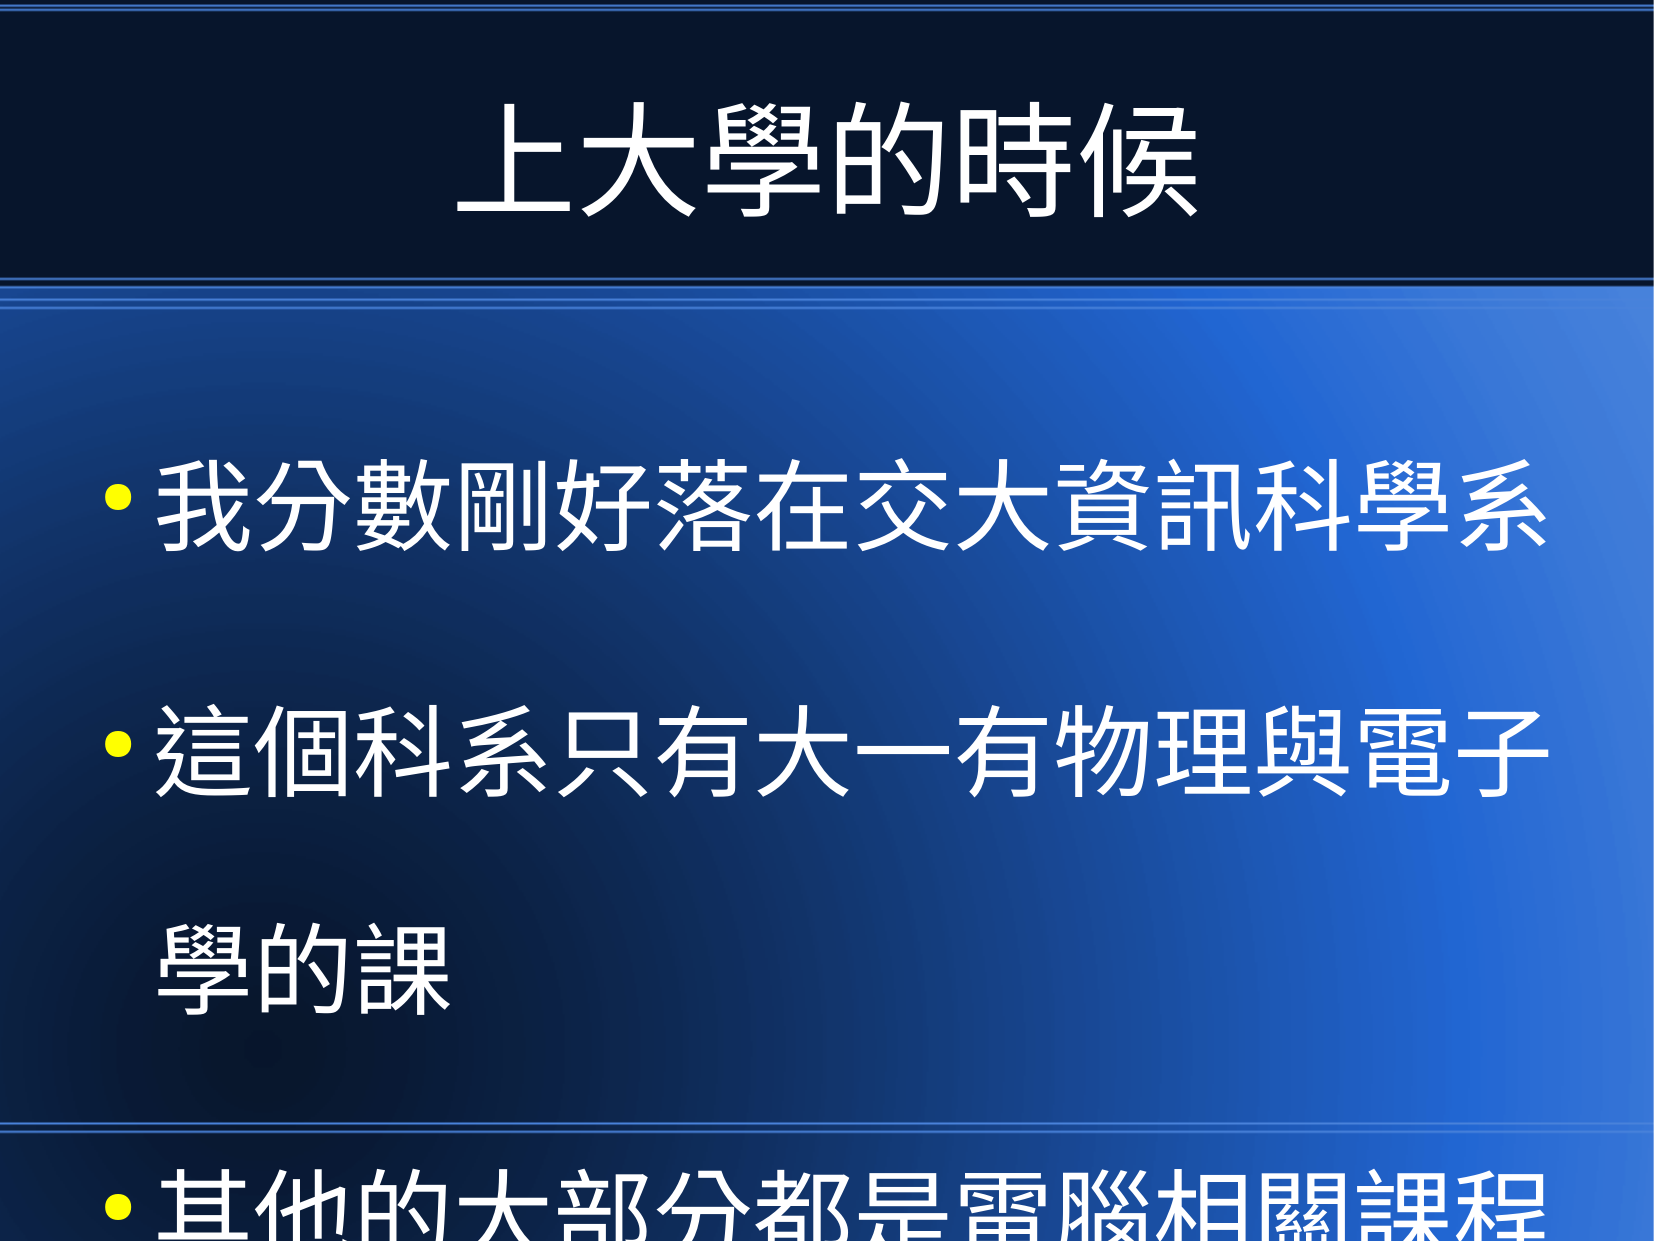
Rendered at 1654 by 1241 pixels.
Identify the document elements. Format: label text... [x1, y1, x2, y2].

title 上大學的時候 [82, 49, 1571, 257]
list 我分數剛好落在交大資訊科學系 這個科系只有大一有物理與電子學的課 其他的大部分都是電腦相關課程 [82, 355, 1571, 1241]
picture [0, 0, 1654, 1241]
